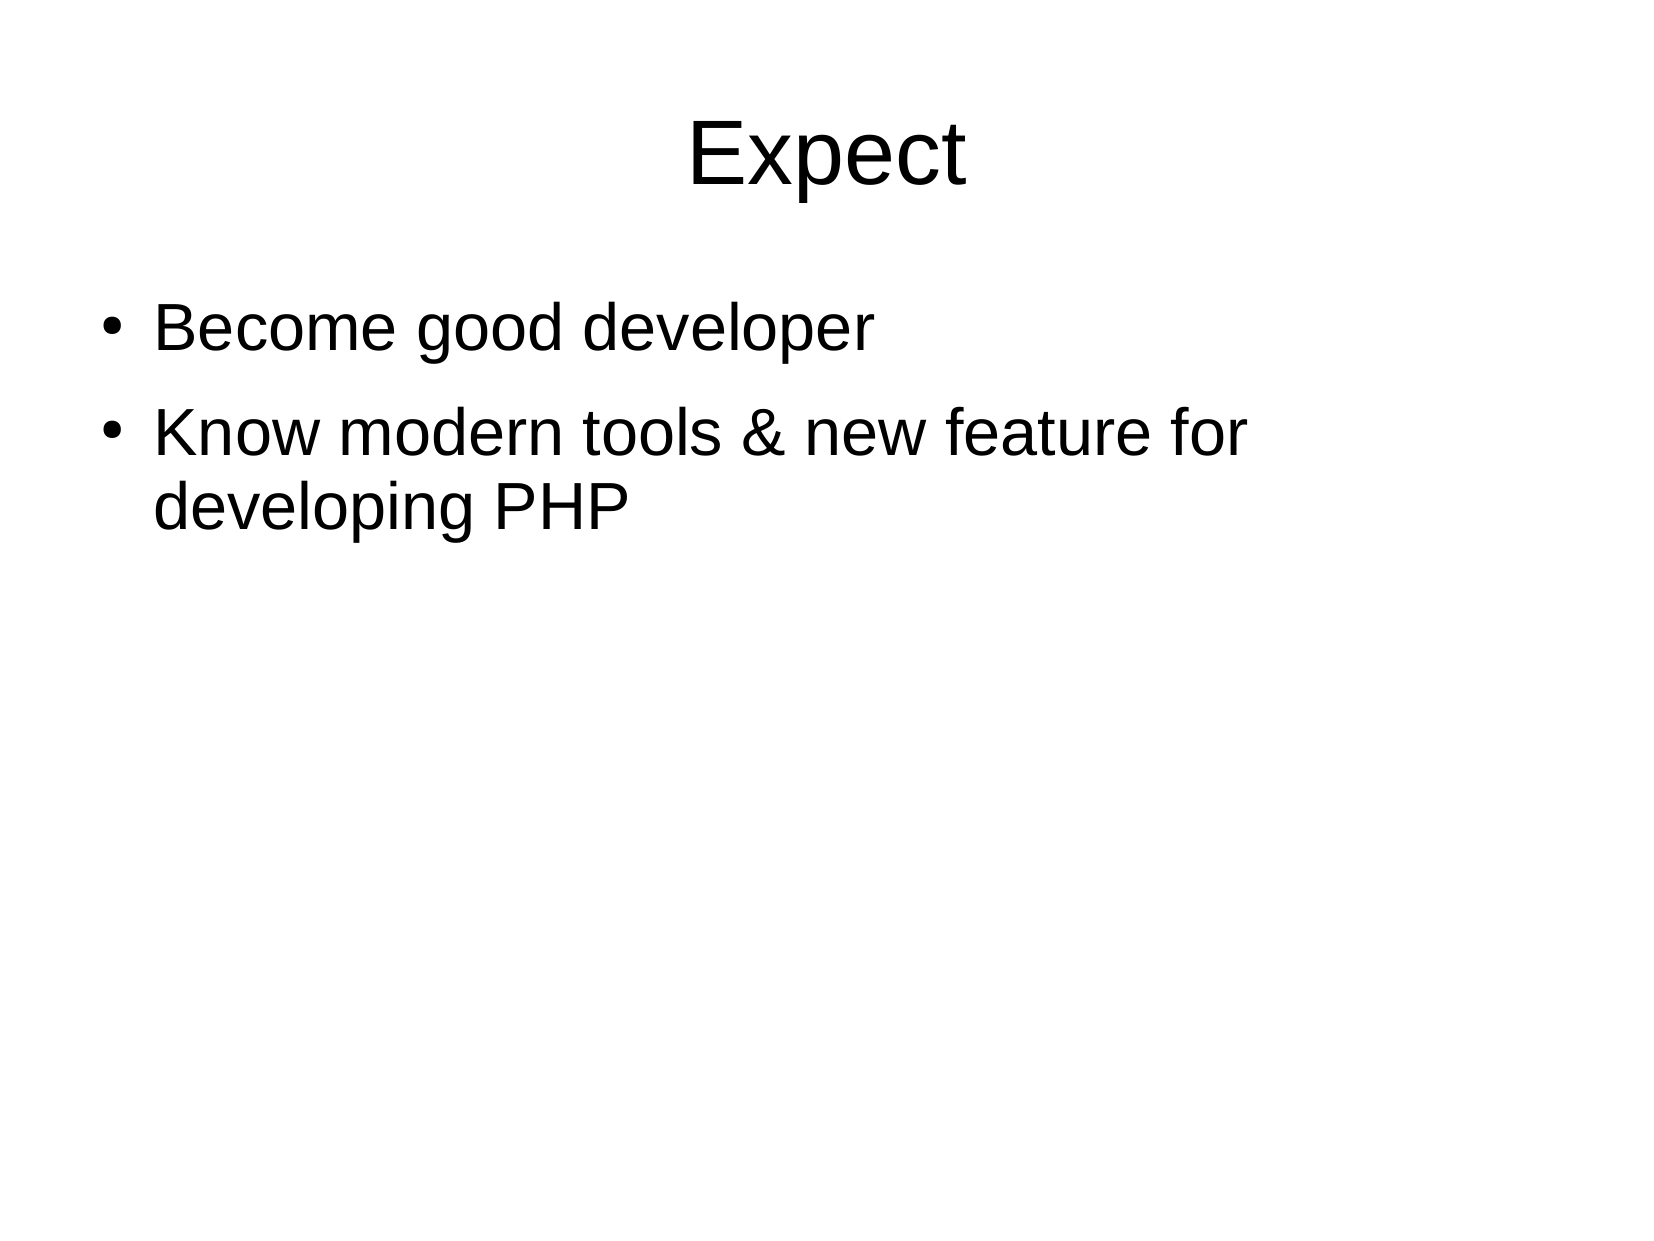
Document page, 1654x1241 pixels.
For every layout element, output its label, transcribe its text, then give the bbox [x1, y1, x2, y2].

list Become good developer Know modern tools & new feature for developing PHP [82, 290, 1571, 1010]
title Expect [82, 49, 1571, 257]
